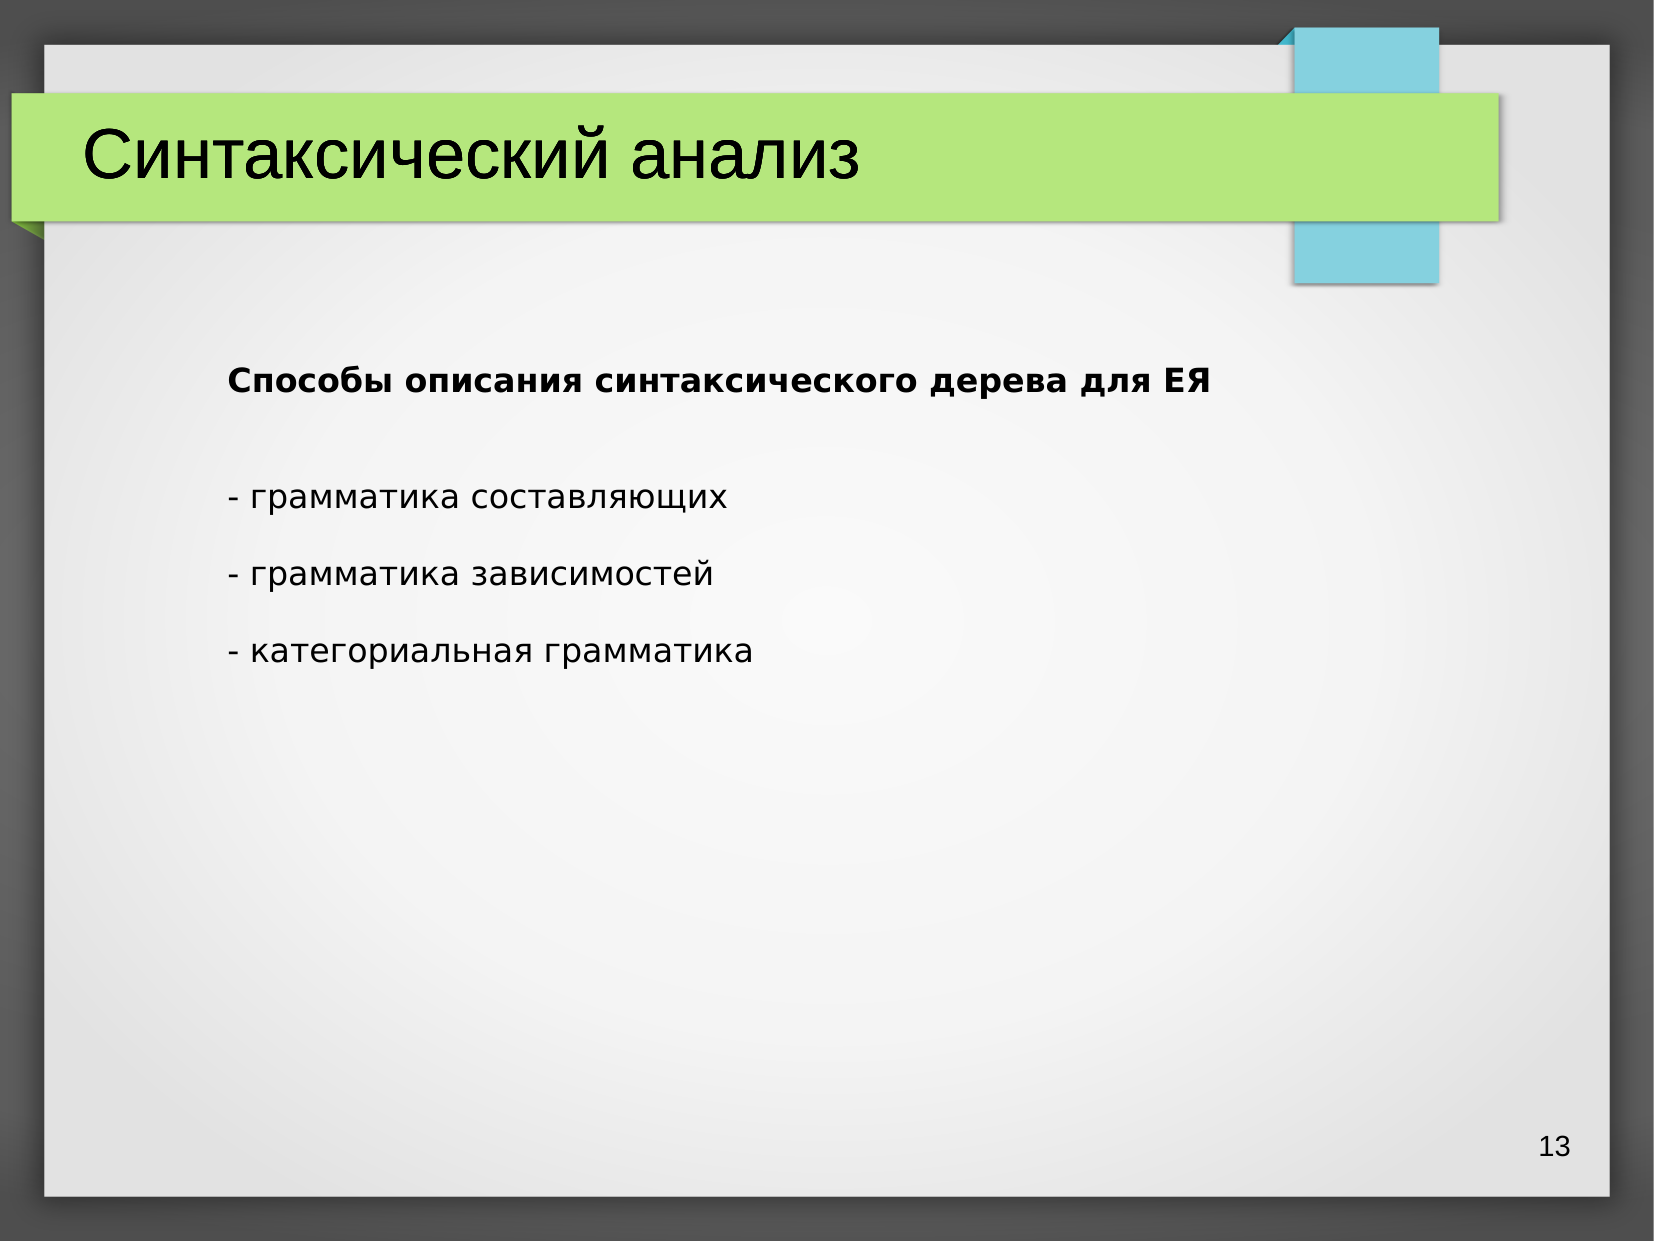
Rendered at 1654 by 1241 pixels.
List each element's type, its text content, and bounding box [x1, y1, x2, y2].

text_box Способы описания синтаксического дерева для ЕЯ - грамматика составляющих - грамматика зависимостей - категориальная грамматика [212, 354, 1264, 760]
picture [0, 0, 1654, 1241]
title Синтаксический анализ [82, 114, 993, 194]
